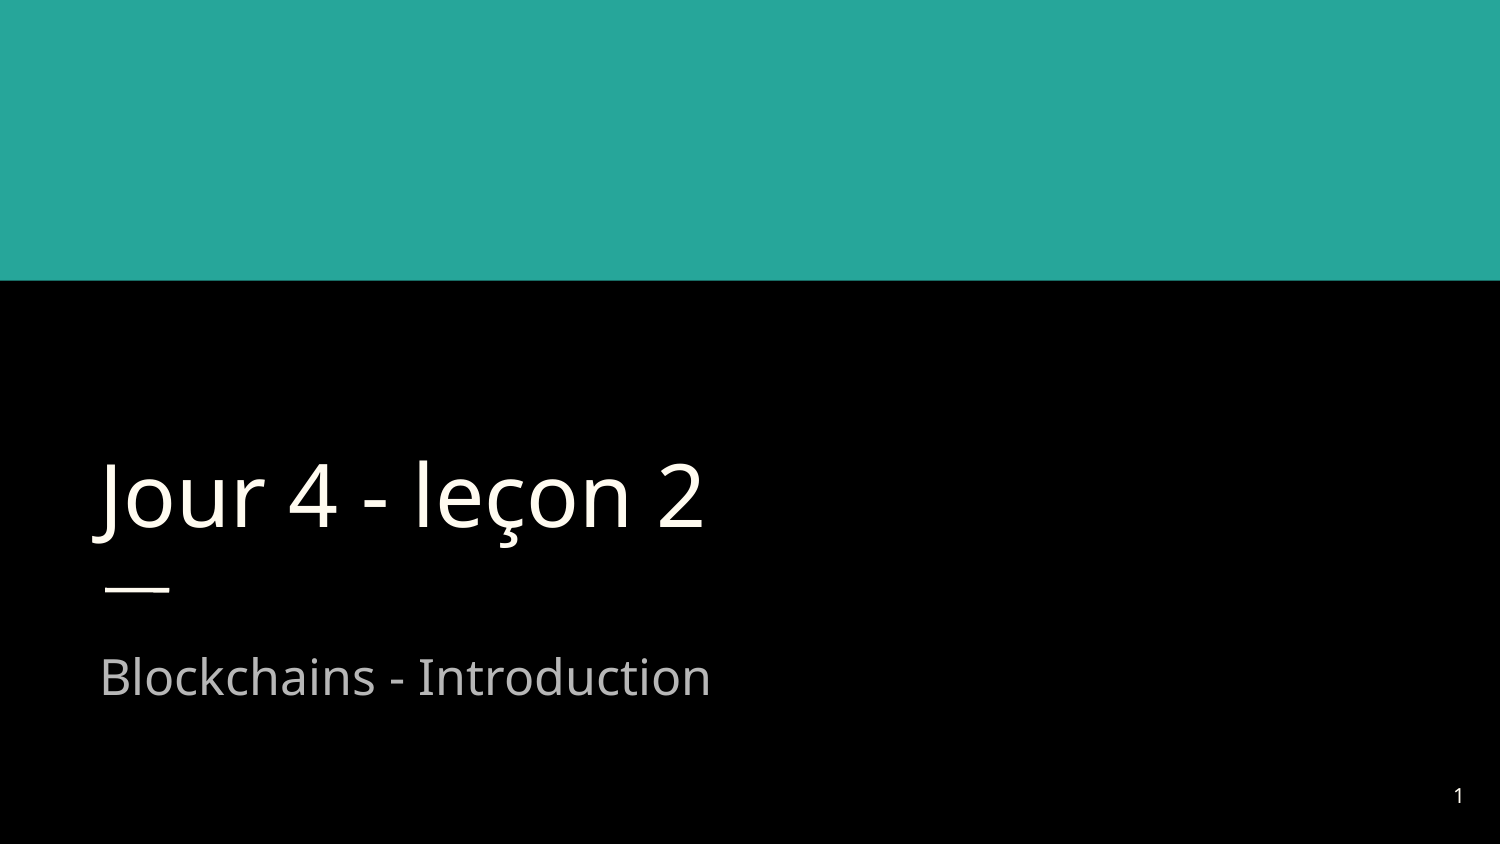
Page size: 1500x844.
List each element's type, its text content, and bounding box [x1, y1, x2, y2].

title Jour 4 - leçon 2 [84, 310, 1416, 561]
slide_number <number> [1389, 764, 1480, 830]
subtitle Blockchains - Introduction [84, 630, 1416, 760]
